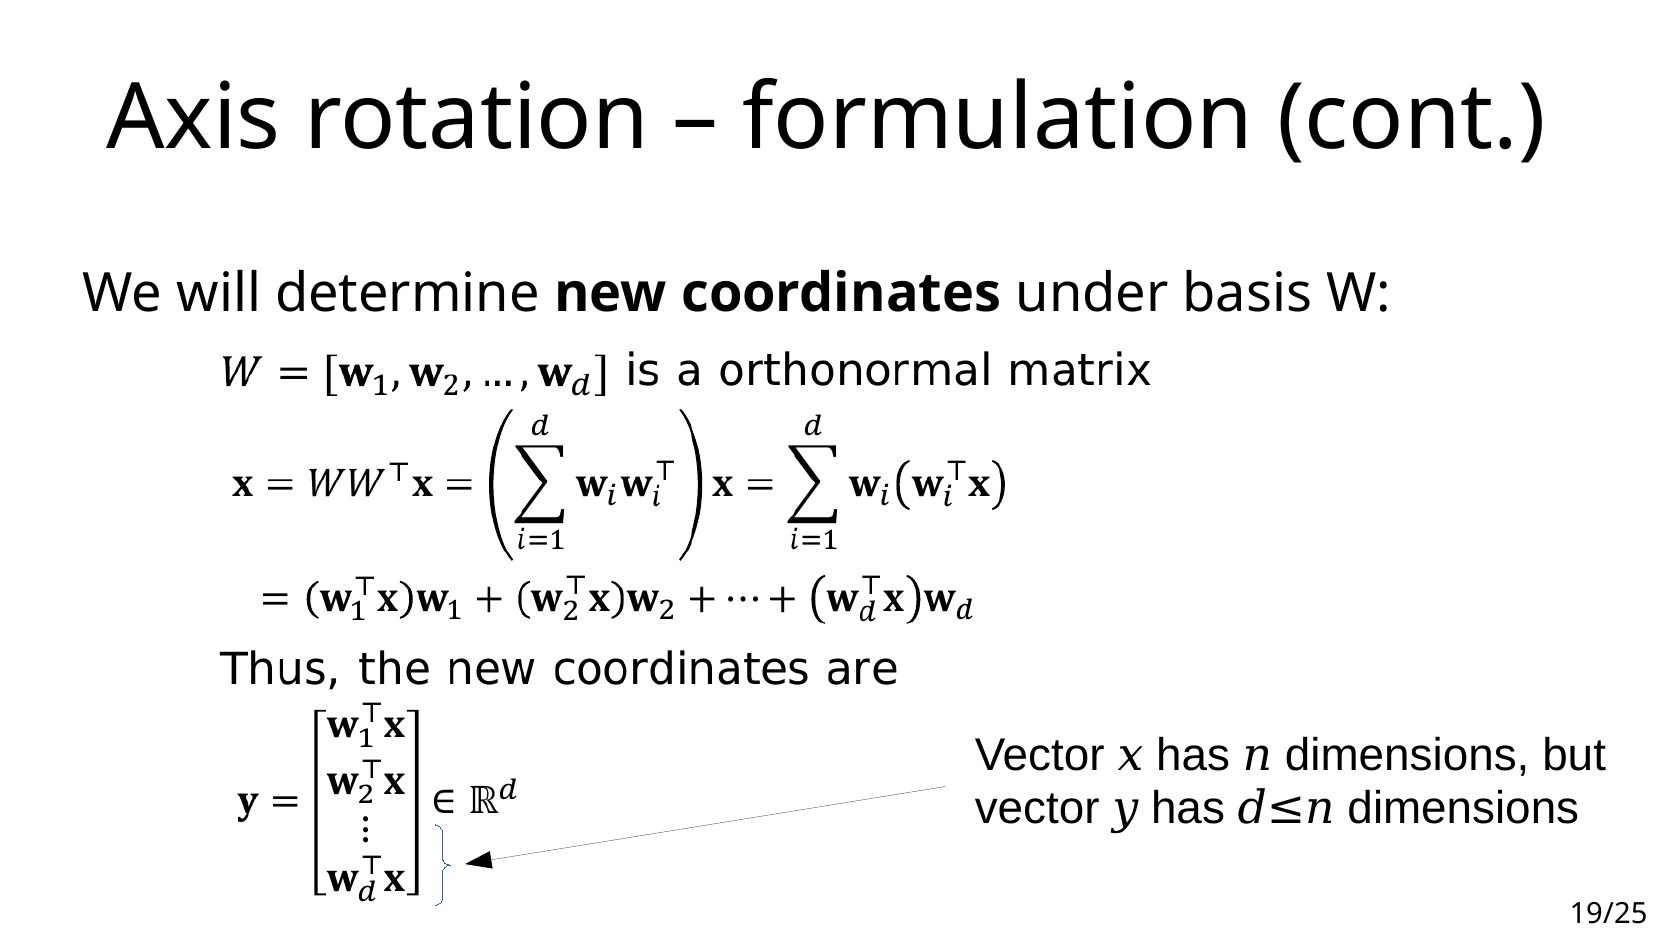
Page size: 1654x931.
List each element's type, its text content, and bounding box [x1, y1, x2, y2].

title Axis rotation – formulation (cont.) [82, 1, 1571, 226]
text_box Vector x has n dimensions, but vector y has d≤n dimensions [960, 720, 1622, 842]
list We will determine new coordinates under basis W: [82, 253, 1571, 793]
picture [214, 339, 1170, 906]
